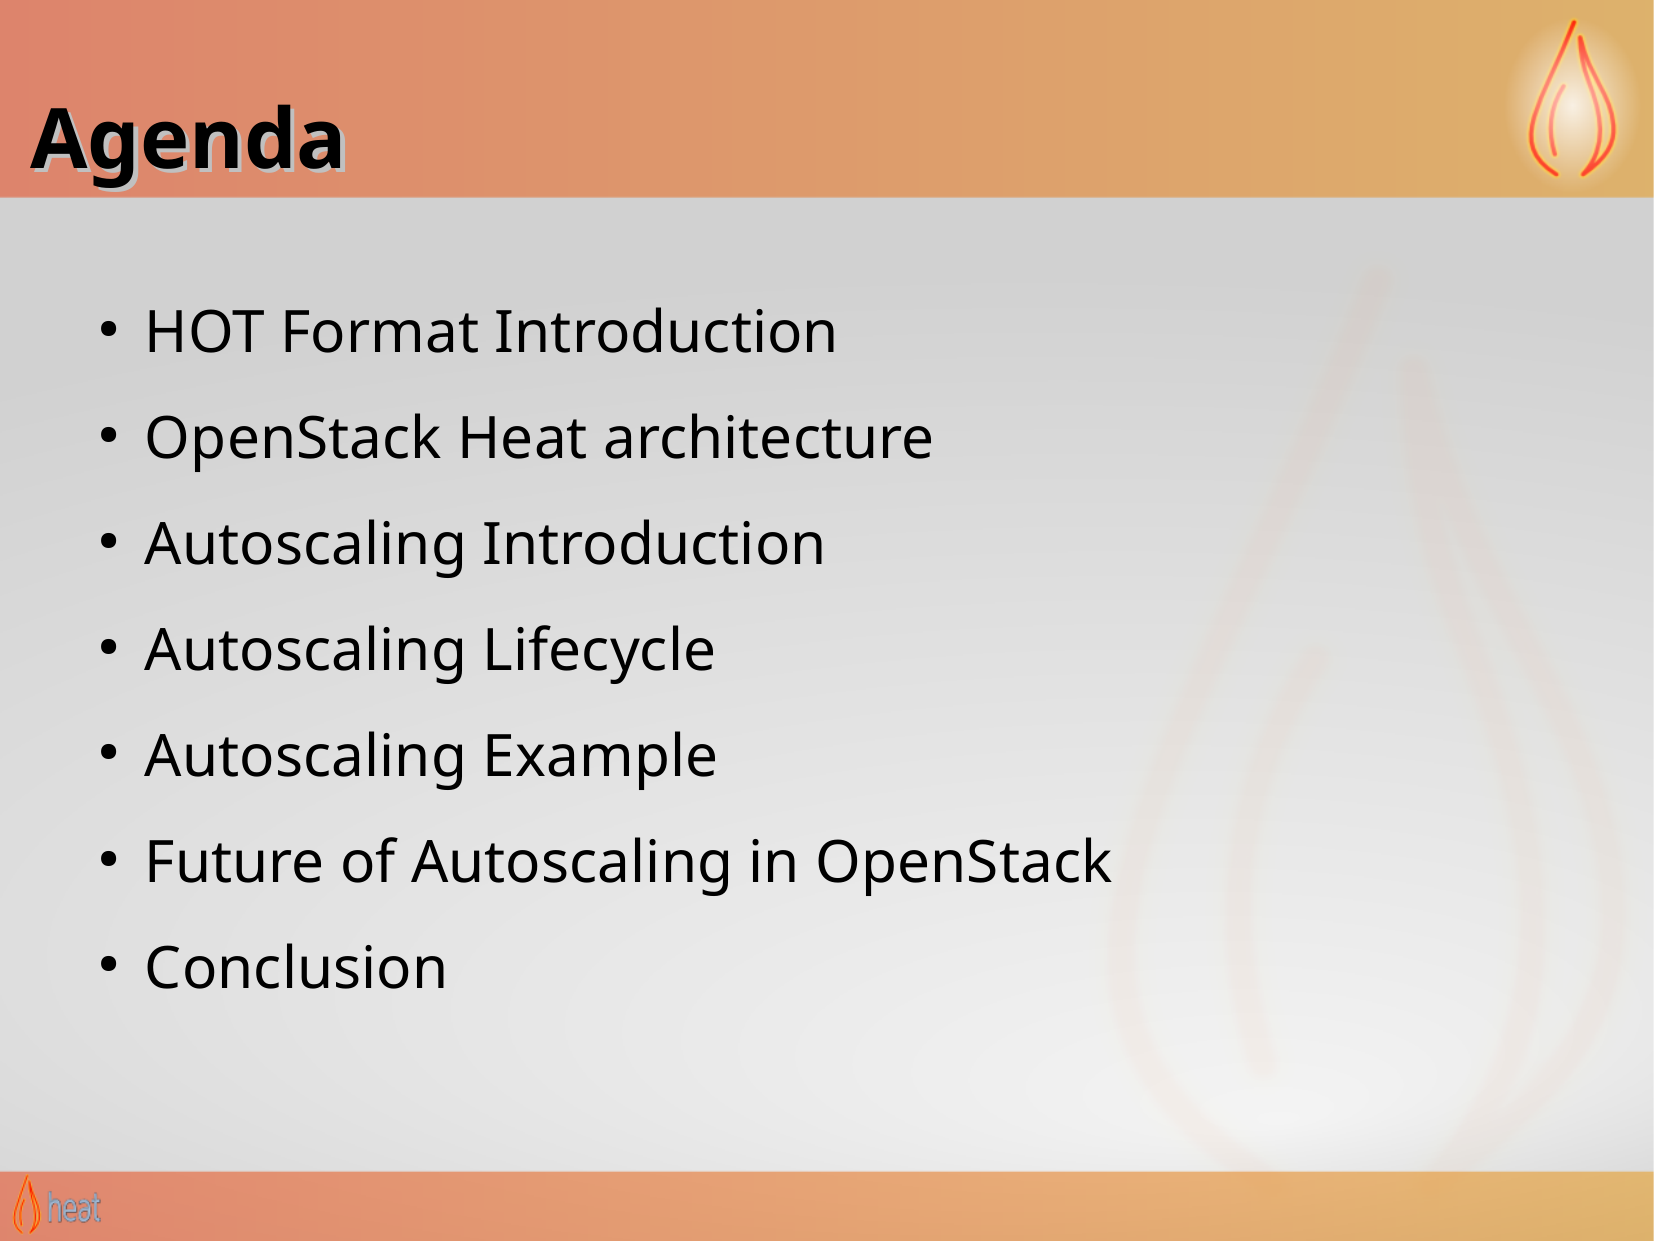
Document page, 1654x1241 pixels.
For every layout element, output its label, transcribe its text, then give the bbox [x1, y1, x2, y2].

picture [0, 0, 1654, 1241]
list HOT Format Introduction OpenStack Heat architecture Autoscaling Introduction Autoscaling Lifecycle Autoscaling Example Future of Autoscaling in OpenStack Conclusion [82, 290, 1538, 1010]
title Agenda [30, 23, 1606, 249]
